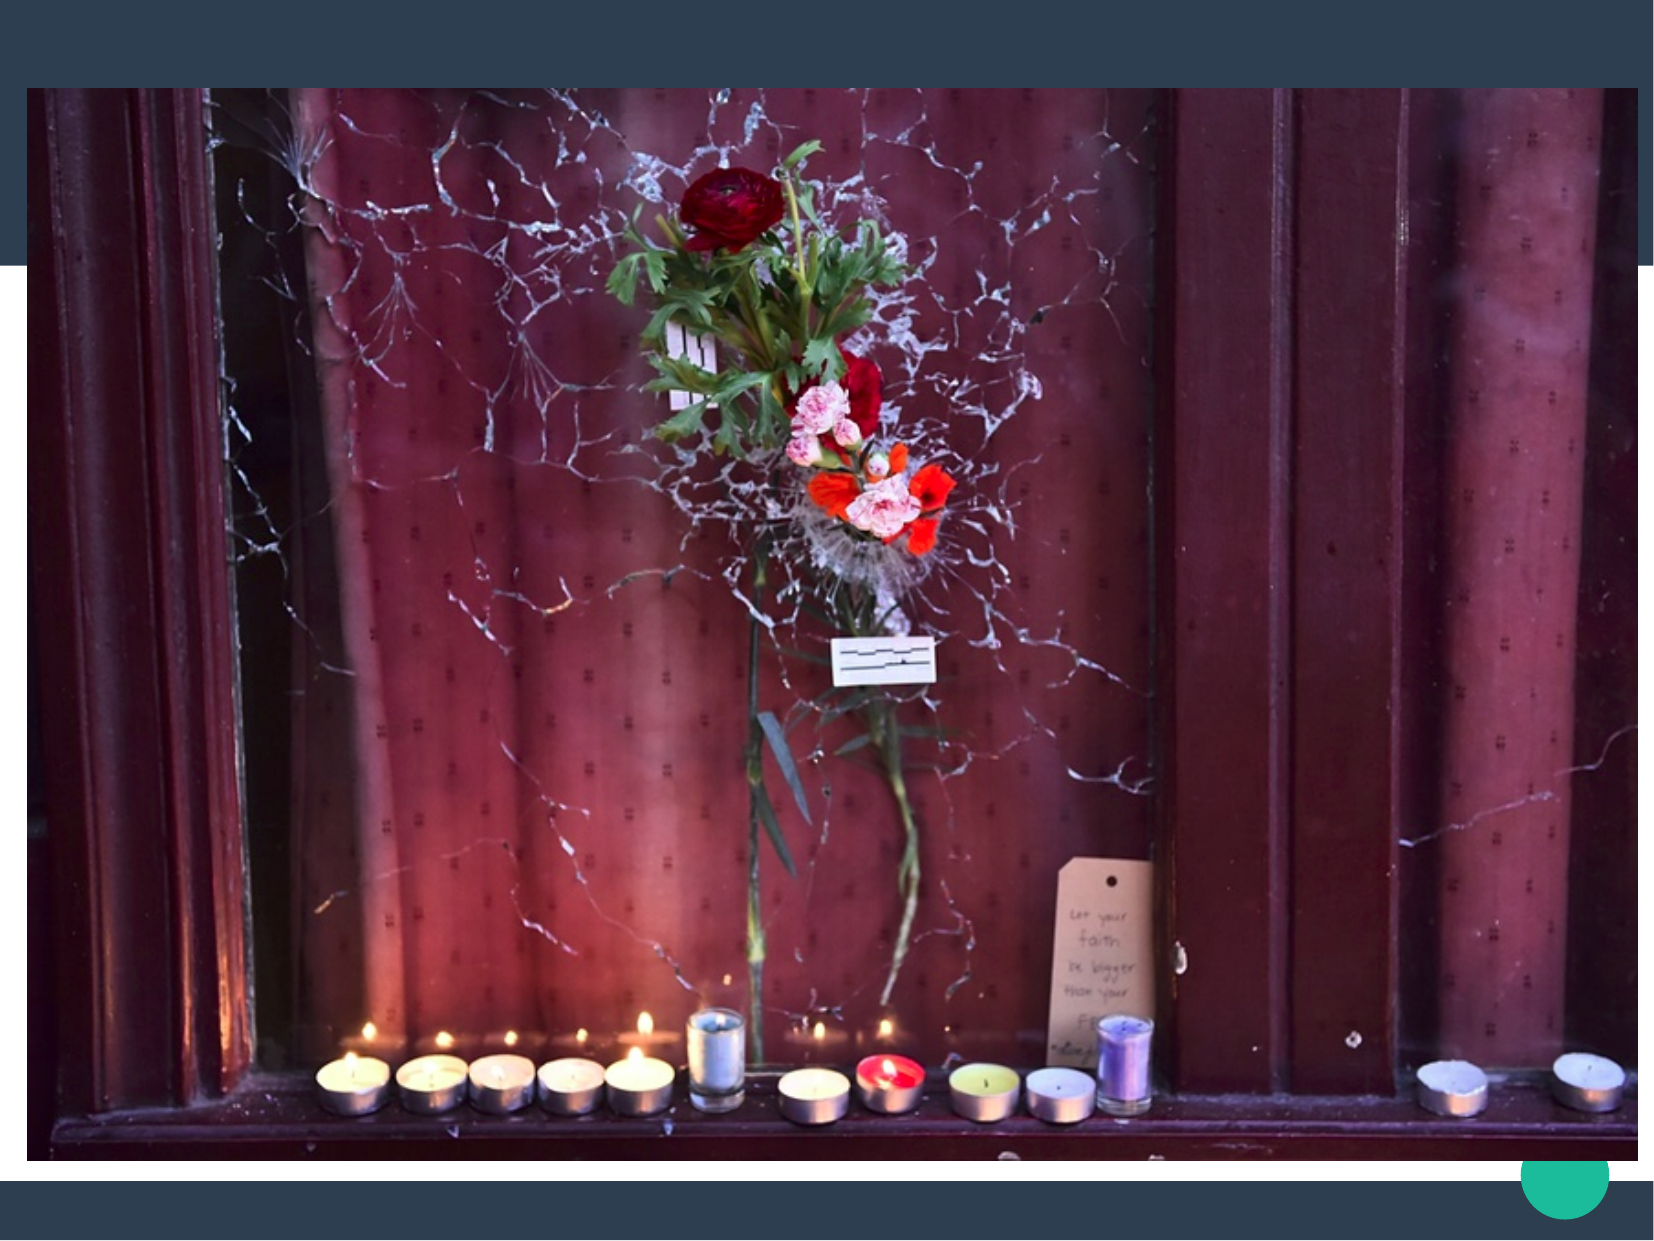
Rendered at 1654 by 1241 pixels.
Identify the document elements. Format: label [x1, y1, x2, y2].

picture [27, 88, 1638, 1161]
